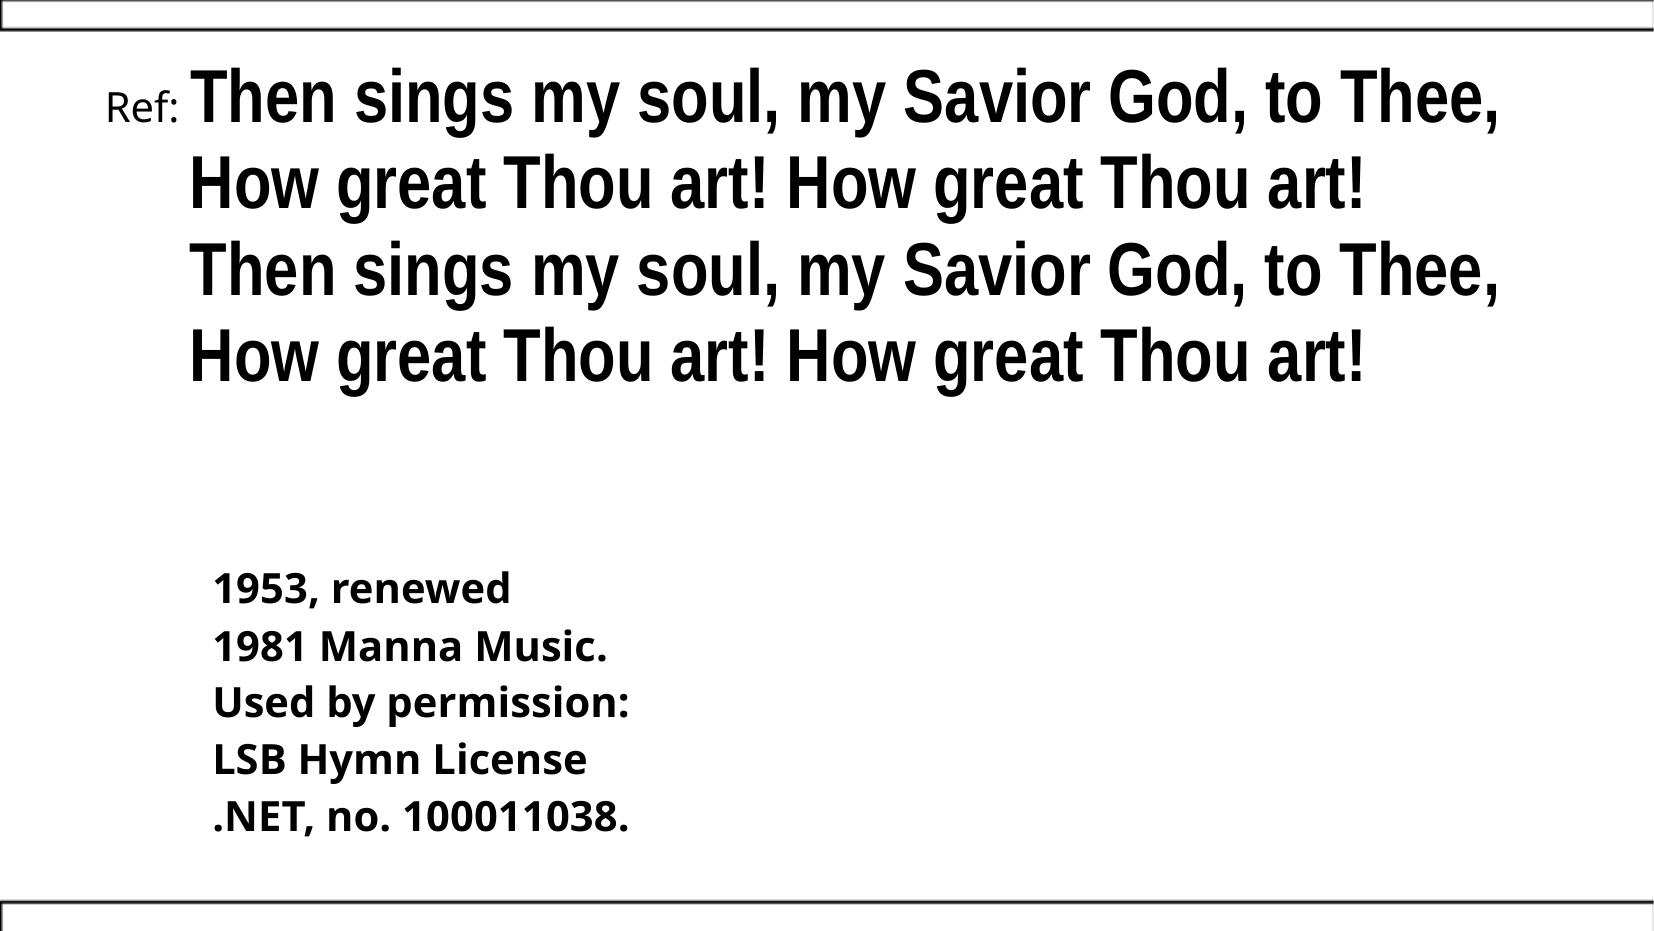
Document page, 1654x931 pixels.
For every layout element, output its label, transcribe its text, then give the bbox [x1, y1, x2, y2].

picture [0, 0, 1654, 931]
text_box Ref: Then sings my soul, my Savior God, to Thee, How great Thou art! How great Thou art! Then sings my soul, my Savior God, to Thee, How great Thou art! How great Thou art! 1953, renewed 1981 Manna Music. Used by permission: LSB Hymn License .NET, no. 100011038. [90, 45, 1591, 842]
